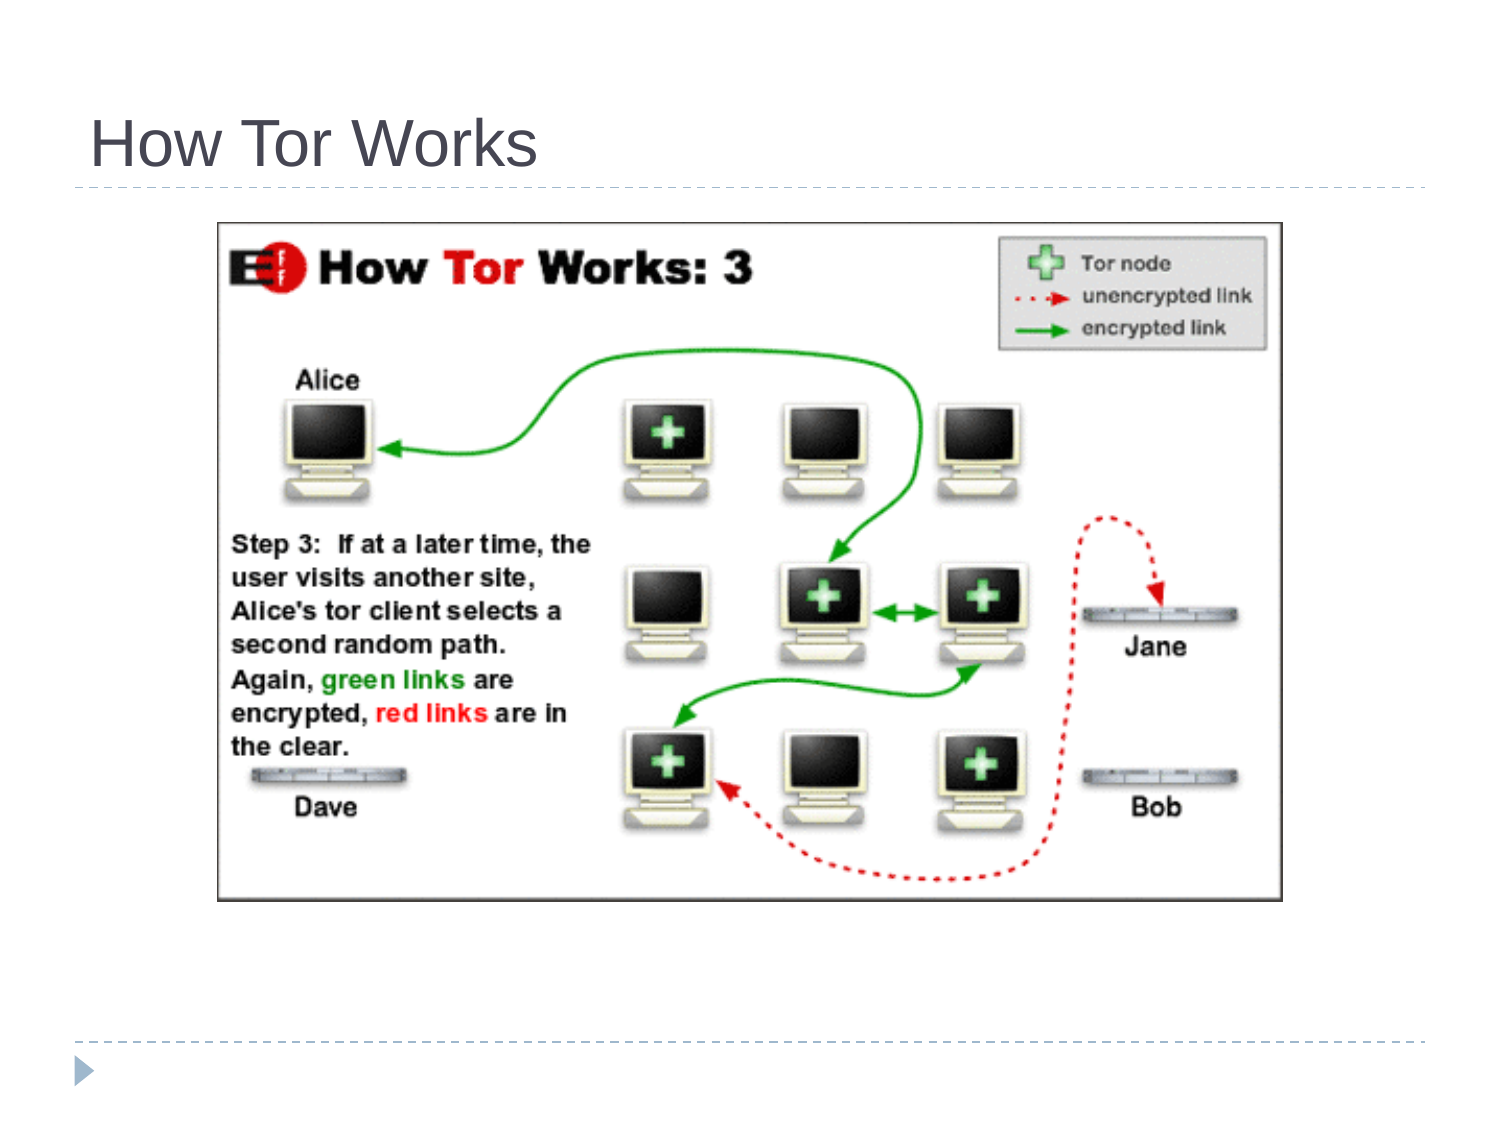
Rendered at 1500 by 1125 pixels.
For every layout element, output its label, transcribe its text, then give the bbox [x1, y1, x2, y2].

picture [217, 222, 1283, 903]
title How Tor Works [75, 24, 1425, 188]
